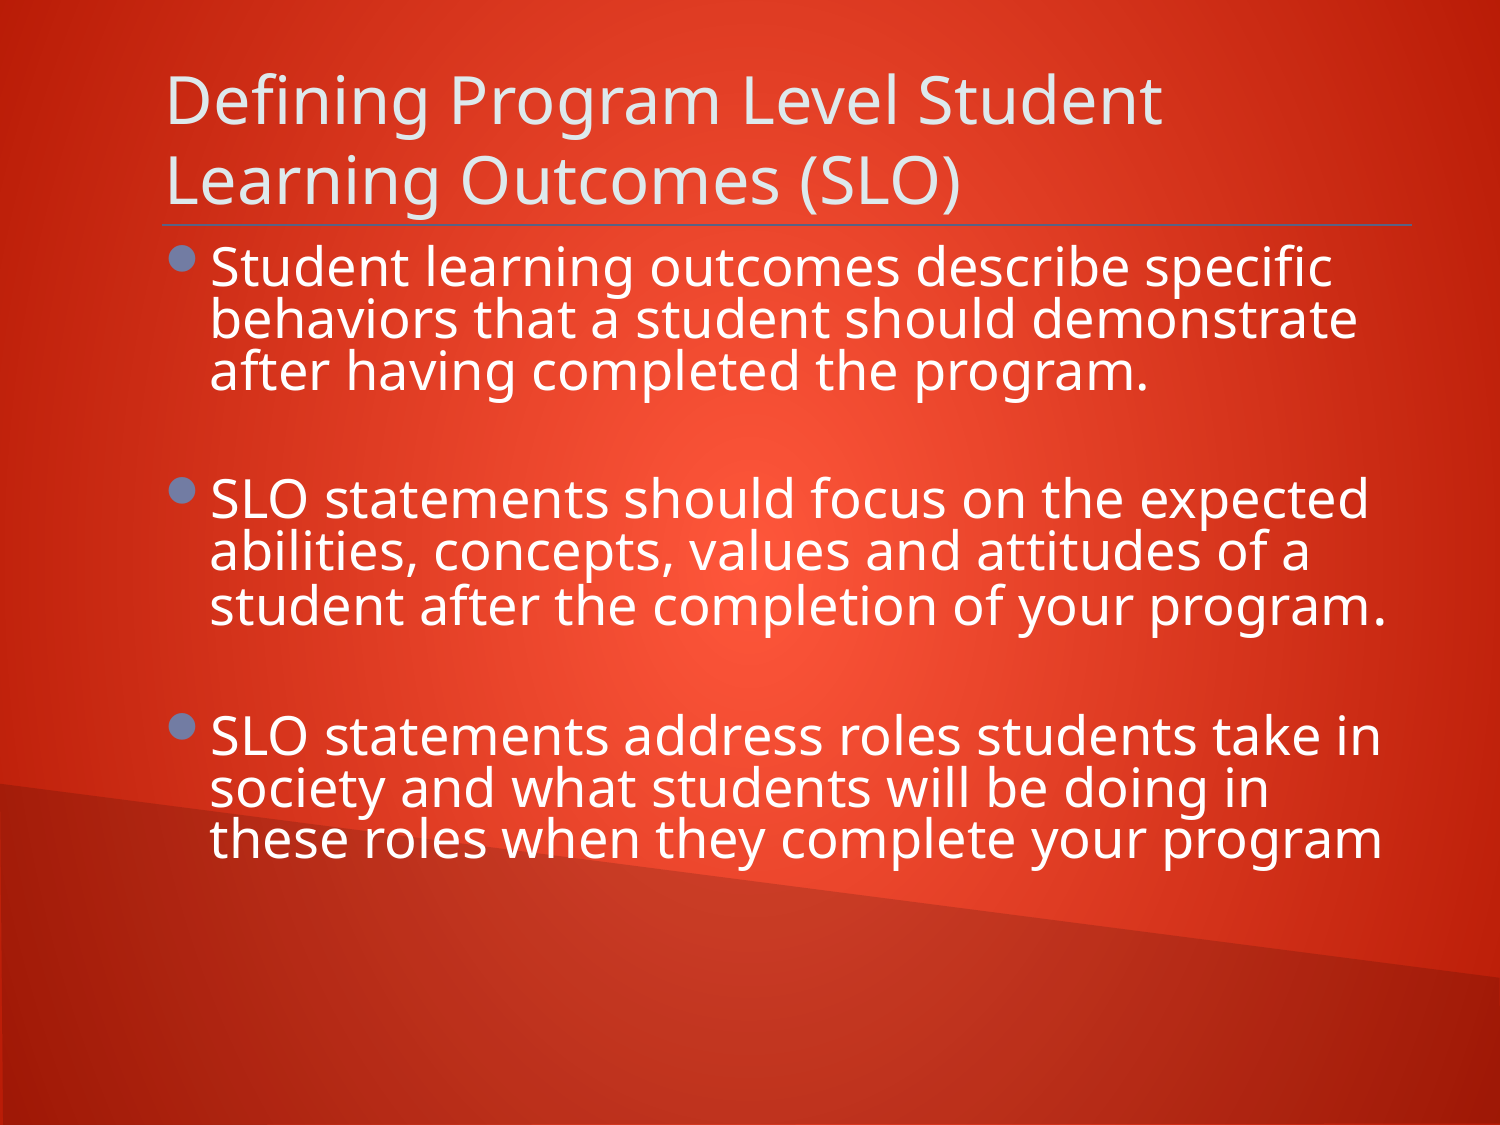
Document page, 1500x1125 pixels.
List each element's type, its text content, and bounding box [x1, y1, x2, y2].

list Student learning outcomes describe specific behaviors that a student should demonstrate after having completed the program. SLO statements should focus on the expected abilities, concepts, values and attitudes of a student after the completion of your program. SLO statements address roles students take in society and what students will be doing in these roles when they complete your program [150, 237, 1425, 988]
title Defining Program Level Student Learning Outcomes (SLO) [150, 45, 1425, 233]
